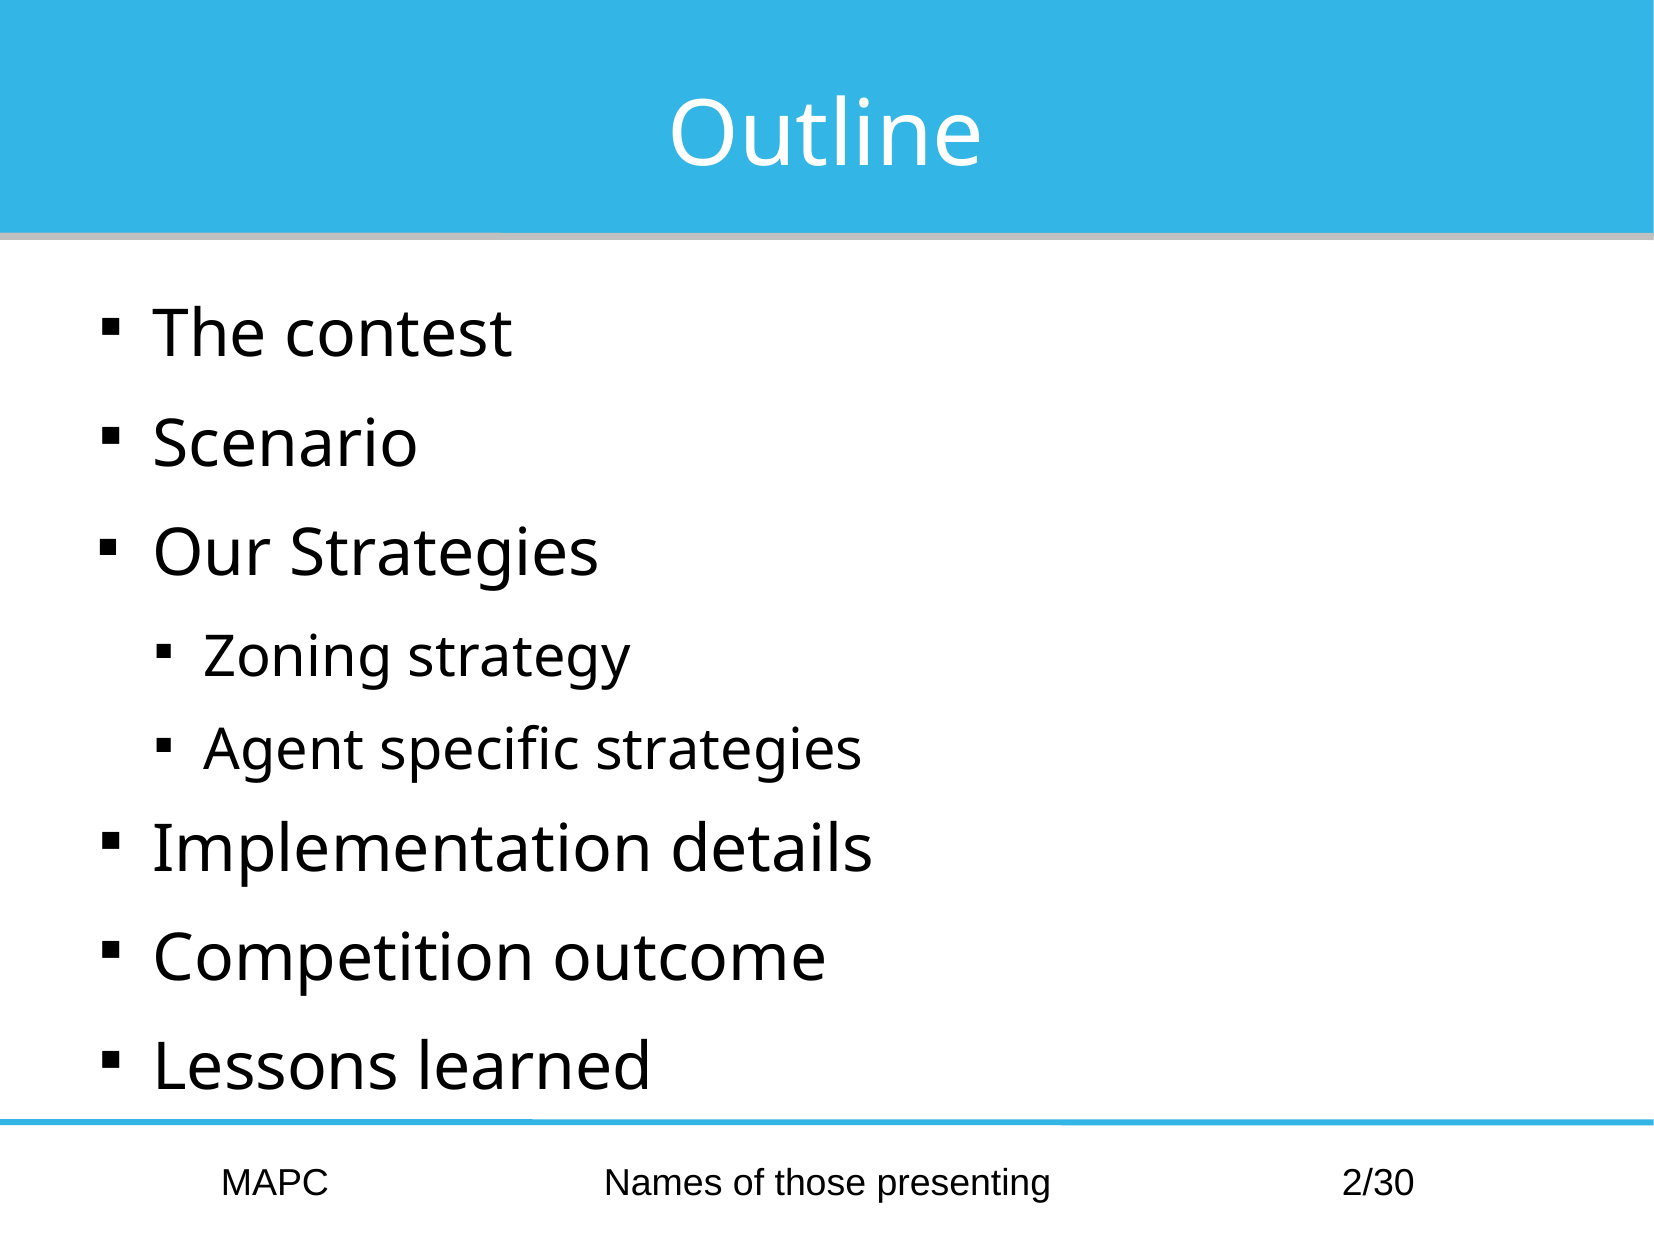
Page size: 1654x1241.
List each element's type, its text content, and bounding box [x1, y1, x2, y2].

title Outline [82, 49, 1571, 207]
list The contest Scenario Our Strategies Zoning strategy Agent specific strategies Implementation details Competition outcome Lessons learned [82, 290, 1571, 1109]
